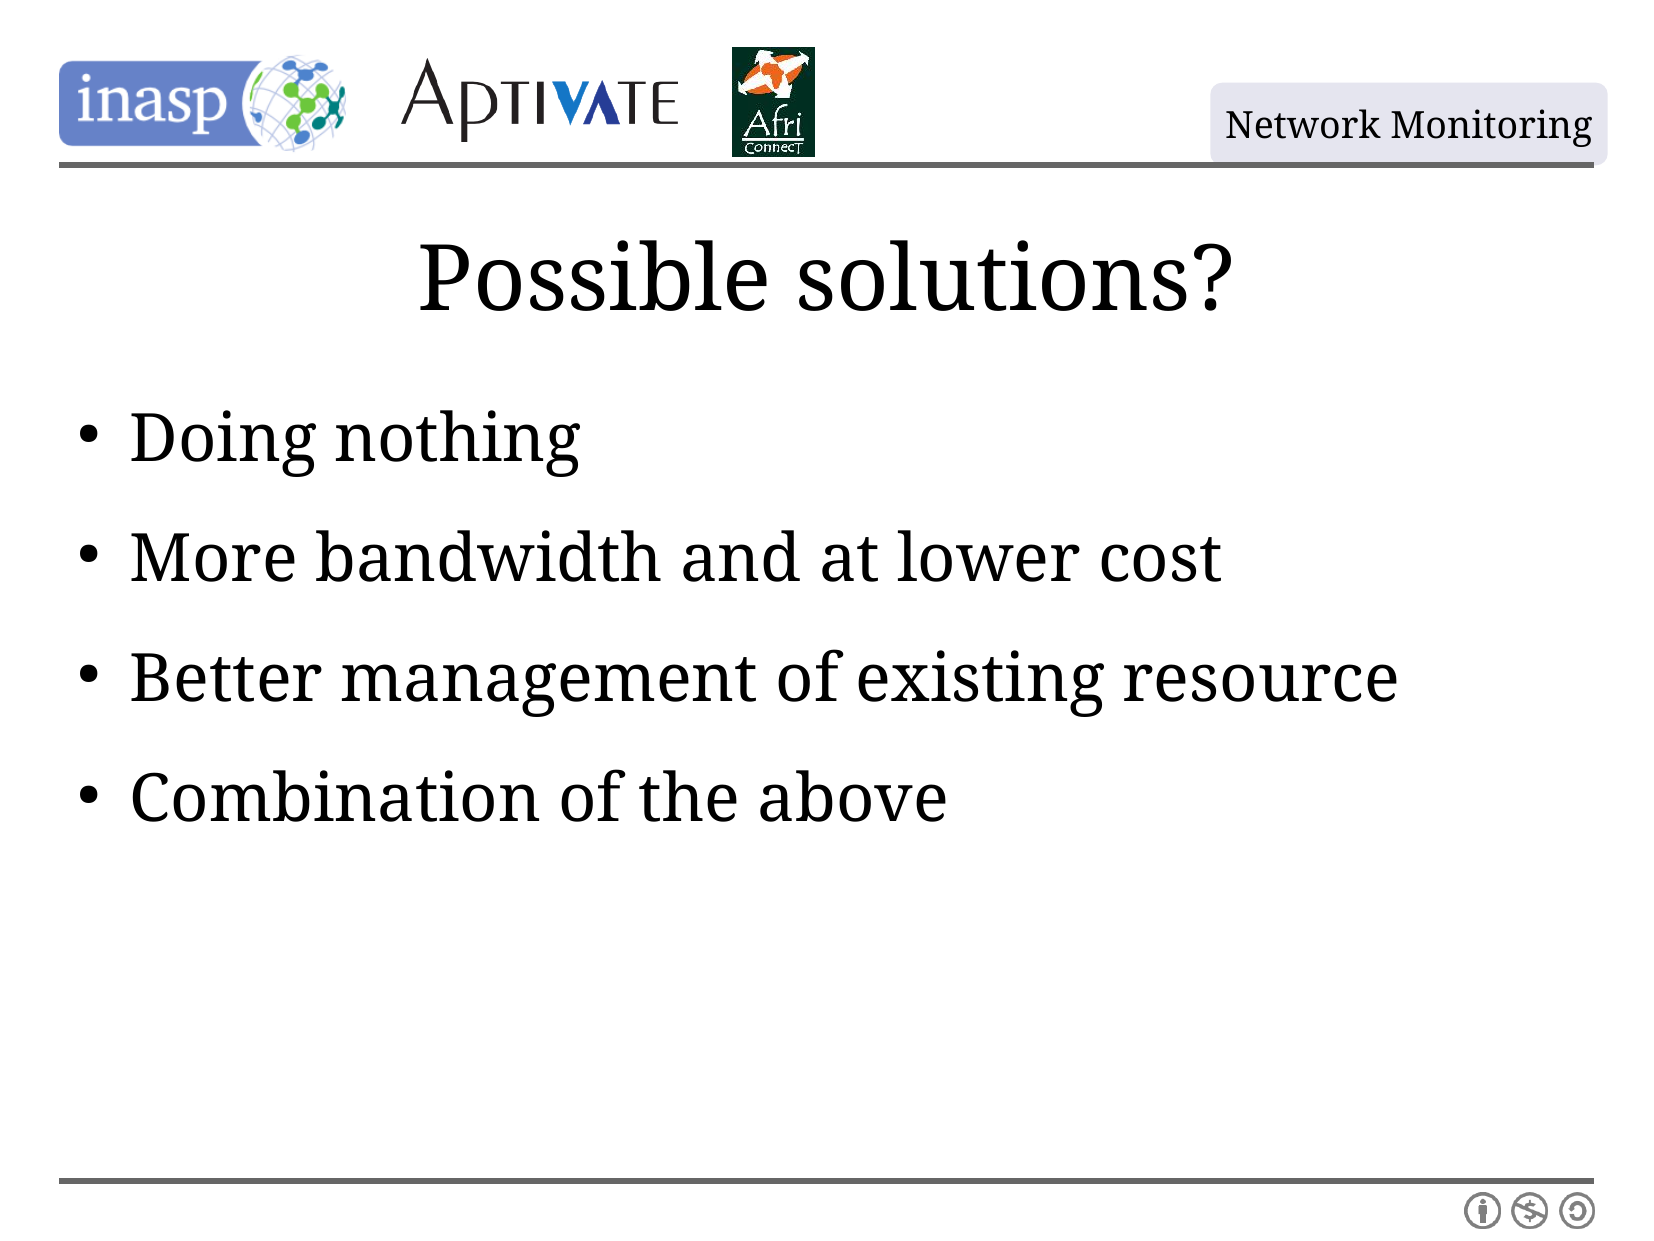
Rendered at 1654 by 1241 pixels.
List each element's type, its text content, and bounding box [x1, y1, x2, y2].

picture [1559, 1192, 1595, 1229]
picture [1464, 1192, 1501, 1229]
picture [1511, 1192, 1548, 1229]
picture [732, 47, 815, 157]
title Possible solutions? [59, 212, 1595, 343]
list Doing nothing More bandwidth and at lower cost Better management of existing resource Combination of the above [59, 389, 1595, 1109]
picture [401, 58, 678, 142]
picture [59, 47, 355, 160]
